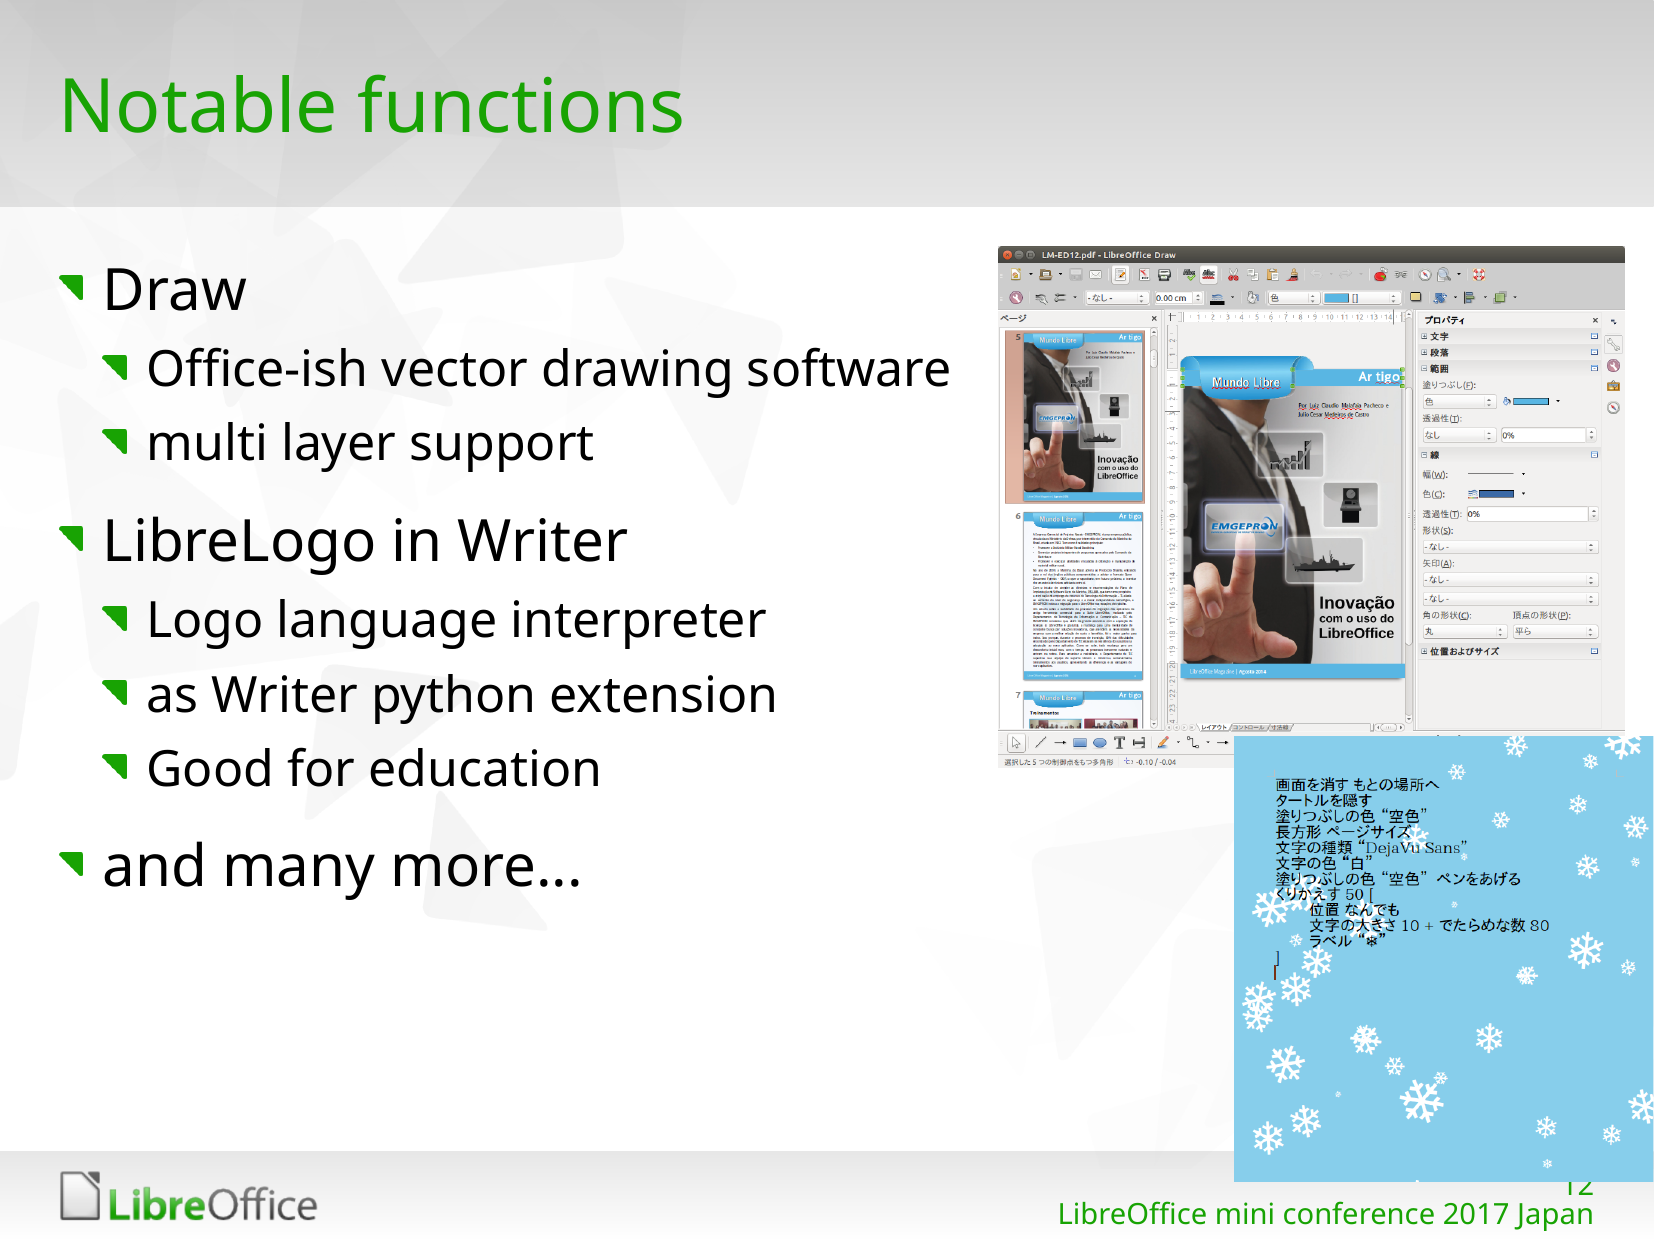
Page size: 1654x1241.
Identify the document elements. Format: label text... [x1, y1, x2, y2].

picture [0, 0, 783, 931]
list Draw Office-ish vector drawing software multi layer support LibreLogo in Writer Logo language interpreter as Writer python extension Good for education and many more... [59, 248, 1234, 1149]
picture [915, 246, 1654, 1182]
picture [41, 1152, 337, 1240]
title Notable functions [59, 29, 1595, 178]
